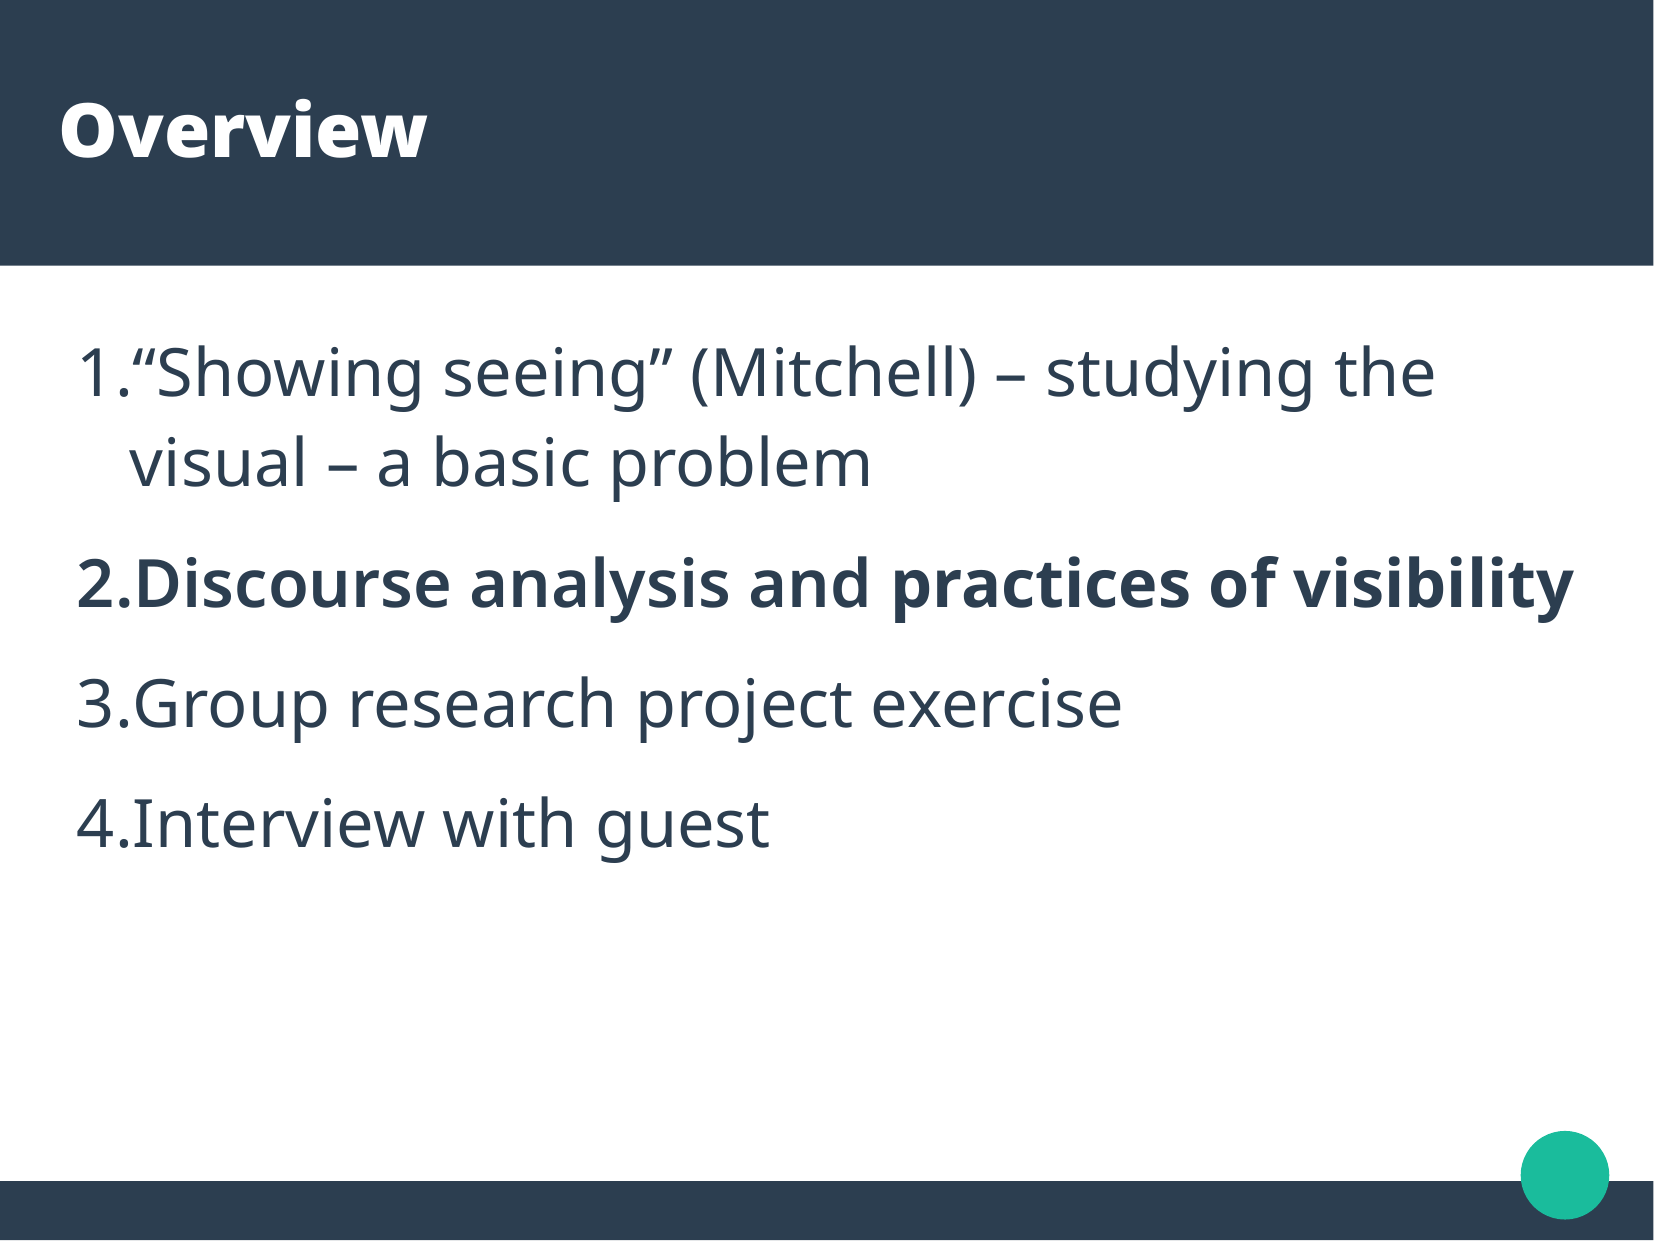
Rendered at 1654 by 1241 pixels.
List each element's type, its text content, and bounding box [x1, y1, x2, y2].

list “Showing seeing” (Mitchell) – studying the visual – a basic problem Discourse analysis and practices of visibility Group research project exercise Interview with guest [59, 324, 1595, 1152]
title Overview [59, 49, 1595, 207]
